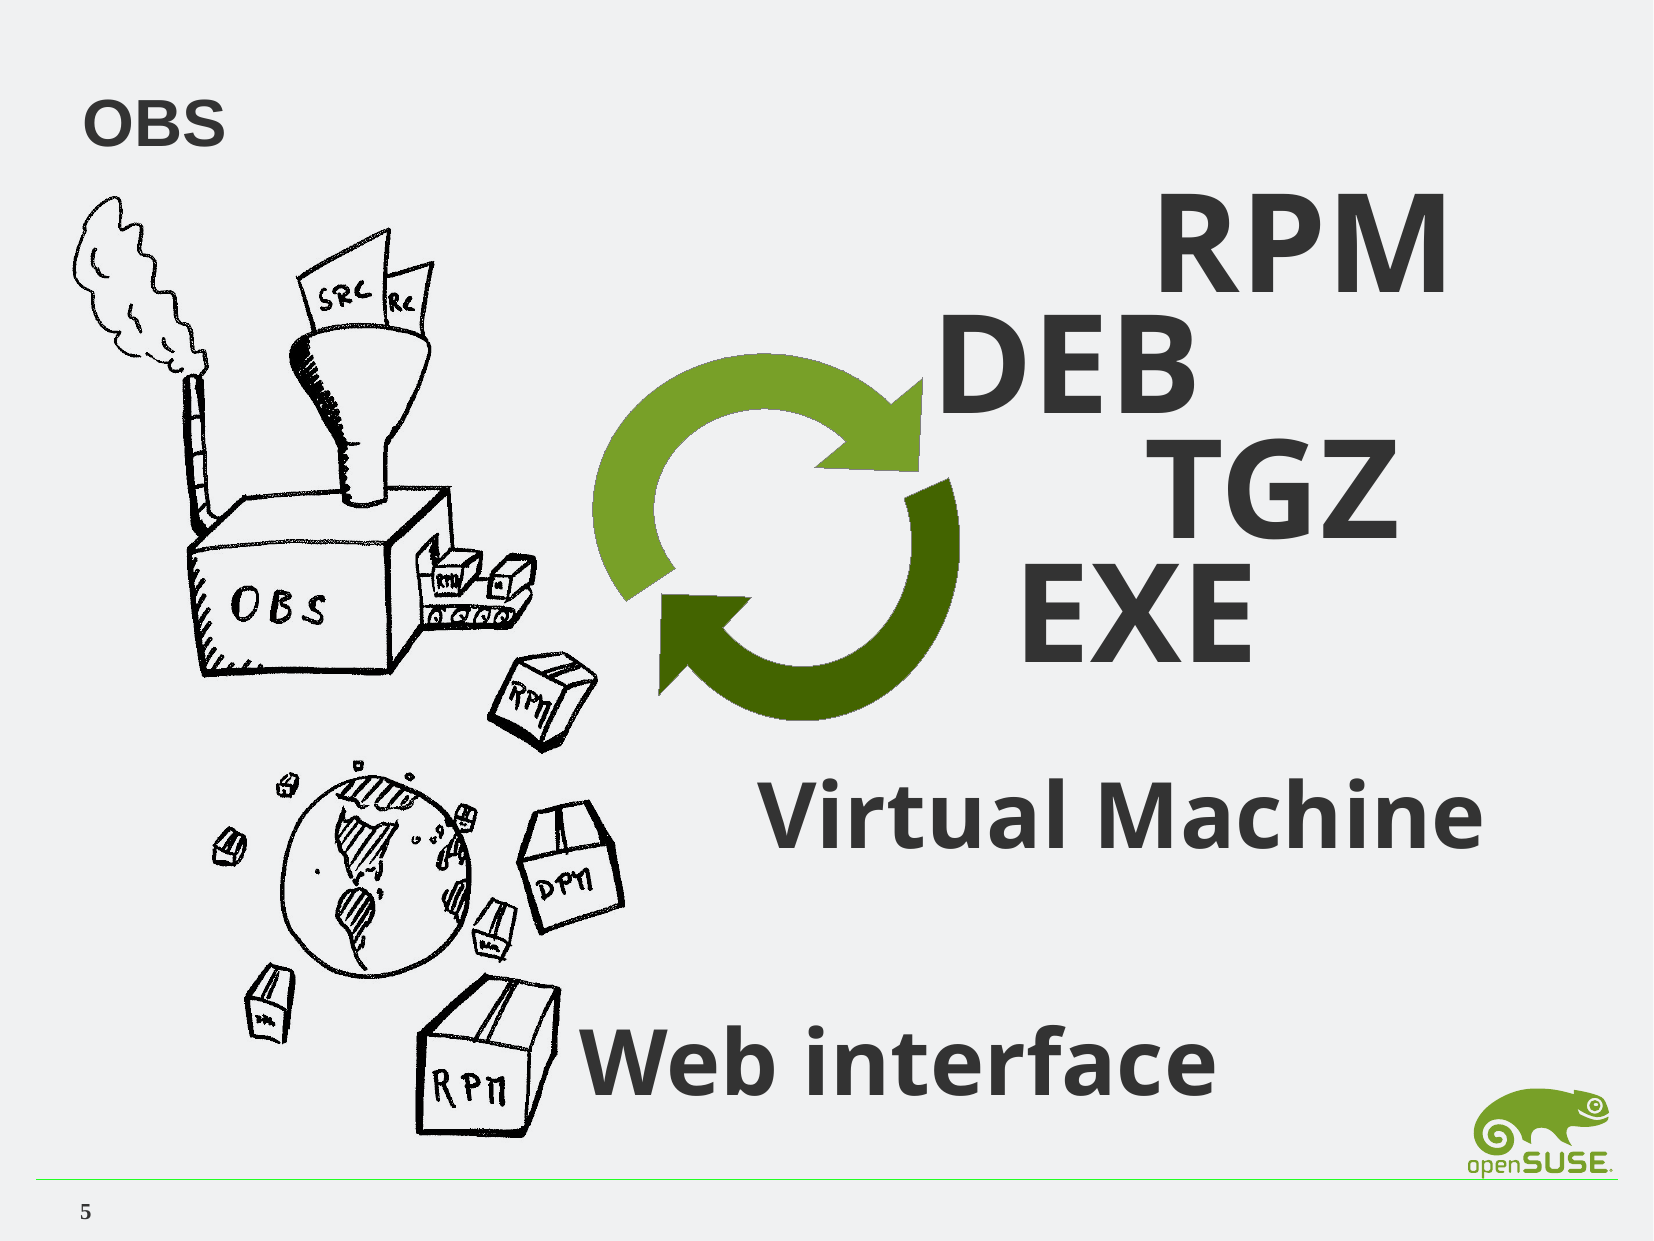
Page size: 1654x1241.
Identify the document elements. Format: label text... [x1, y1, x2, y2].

text_box [592, 353, 916, 602]
title OBS [82, 49, 1571, 198]
text_box RPM [1134, 138, 1654, 259]
picture [0, 0, 1654, 1241]
text_box DEB [916, 259, 1654, 558]
text_box TGZ [1129, 383, 1654, 508]
text_box [658, 492, 960, 721]
text_box EXE [998, 508, 1654, 807]
text_box Web interface [564, 990, 1452, 1155]
text_box Virtual Machine [742, 743, 1630, 908]
